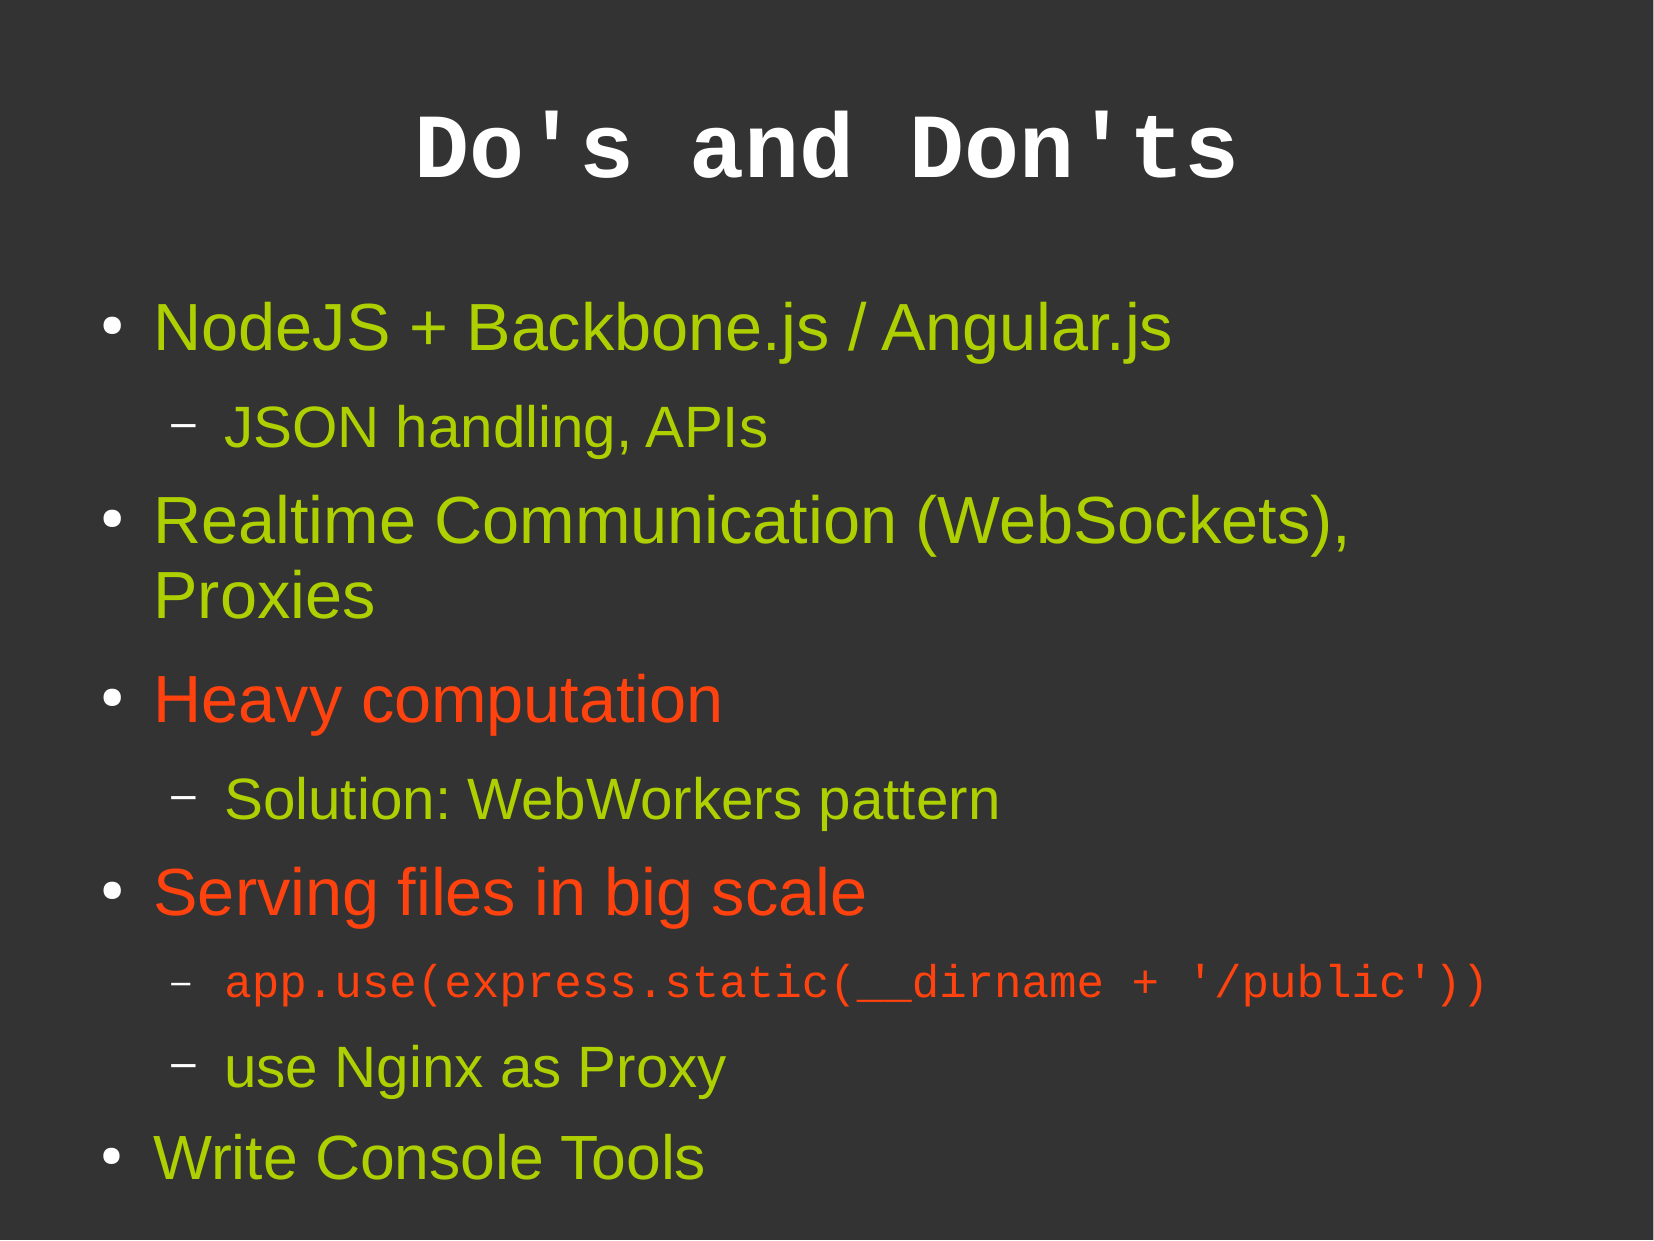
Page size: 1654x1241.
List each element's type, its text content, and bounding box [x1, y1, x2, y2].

title Do's and Don'ts [82, 49, 1571, 257]
list NodeJS + Backbone.js / Angular.js JSON handling, APIs Realtime Communication (WebSockets), Proxies Heavy computation Solution: WebWorkers pattern Serving files in big scale app.use(express.static(__dirname + '/public')) use Nginx as Proxy Write Console Tools [82, 290, 1571, 1205]
